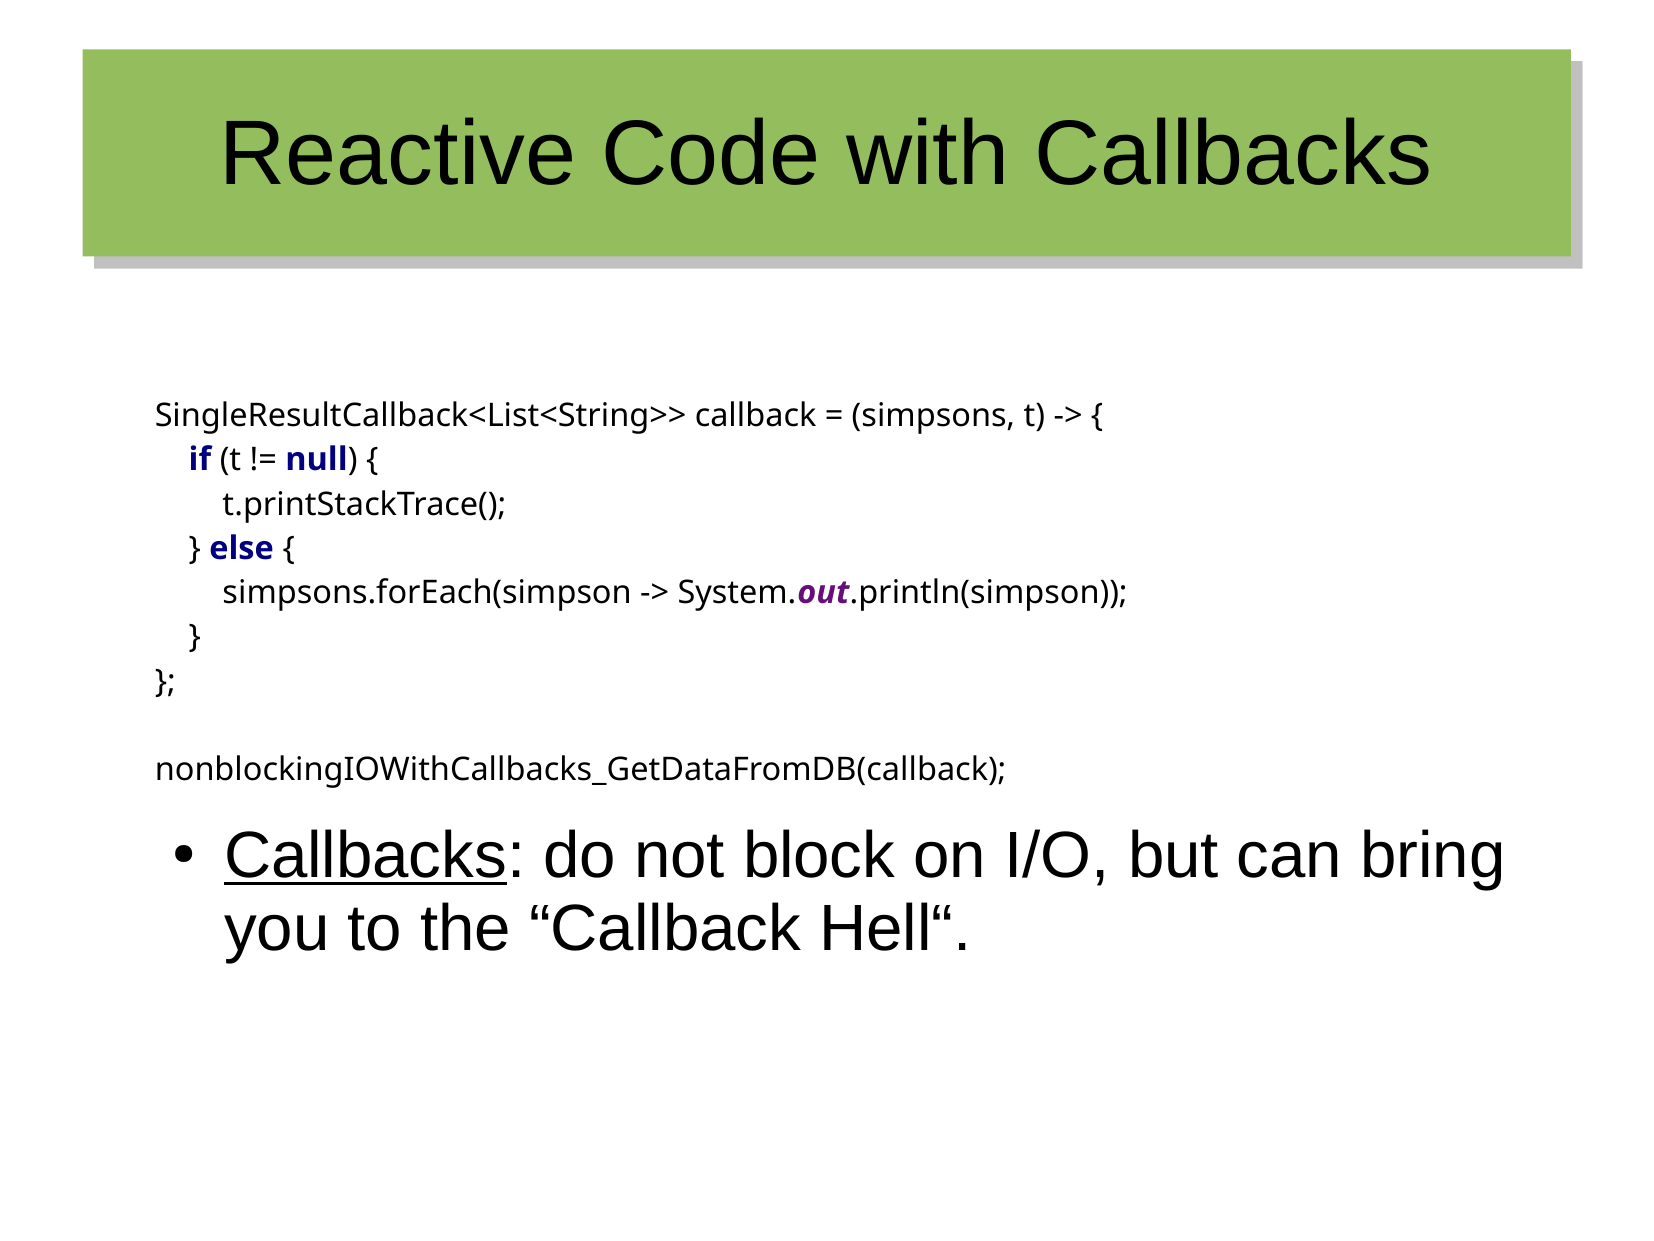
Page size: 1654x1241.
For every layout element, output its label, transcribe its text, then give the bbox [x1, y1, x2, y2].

list SingleResultCallback<List<String>> callback = (simpsons, t) -> { if (t != null) { t.printStackTrace(); } else { simpsons.forEach(simpson -> System.out.println(simpson)); } }; nonblockingIOWithCallbacks_GetDataFromDB(callback); Callbacks: do not block on I/O, but can bring you to the “Callback Hell“. [82, 290, 1571, 1010]
title Reactive Code with Callbacks [82, 49, 1571, 257]
